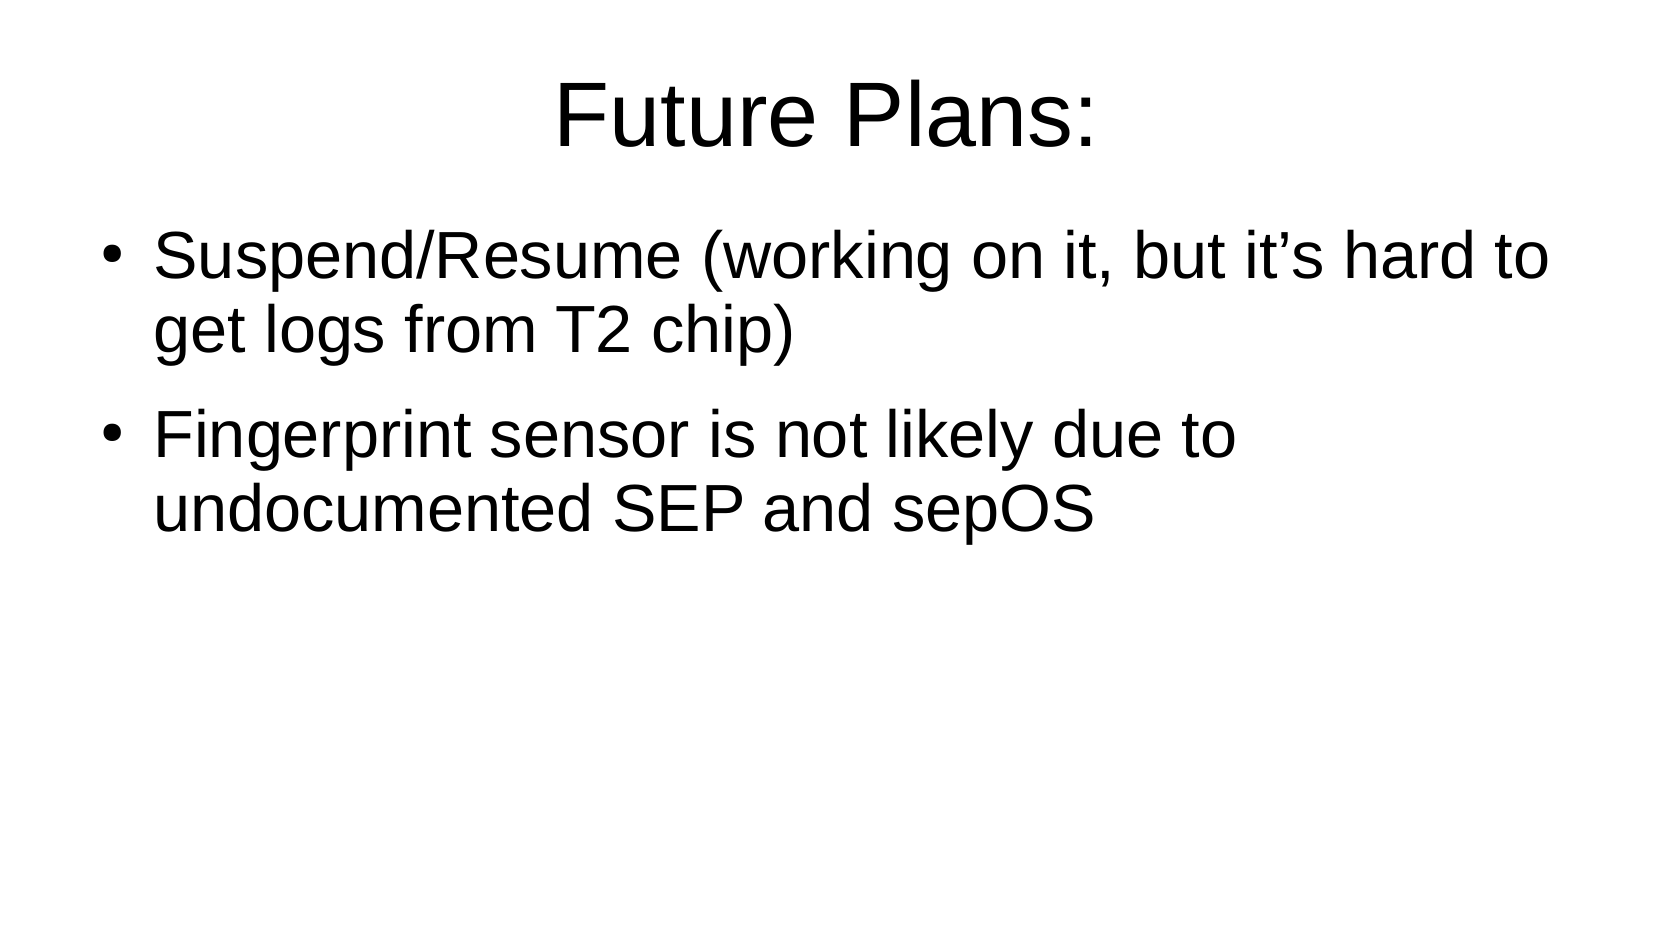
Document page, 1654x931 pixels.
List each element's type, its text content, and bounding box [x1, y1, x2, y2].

list Suspend/Resume (working on it, but it’s hard to get logs from T2 chip) Fingerprint sensor is not likely due to undocumented SEP and sepOS [82, 217, 1571, 758]
title Future Plans: [82, 37, 1571, 193]
